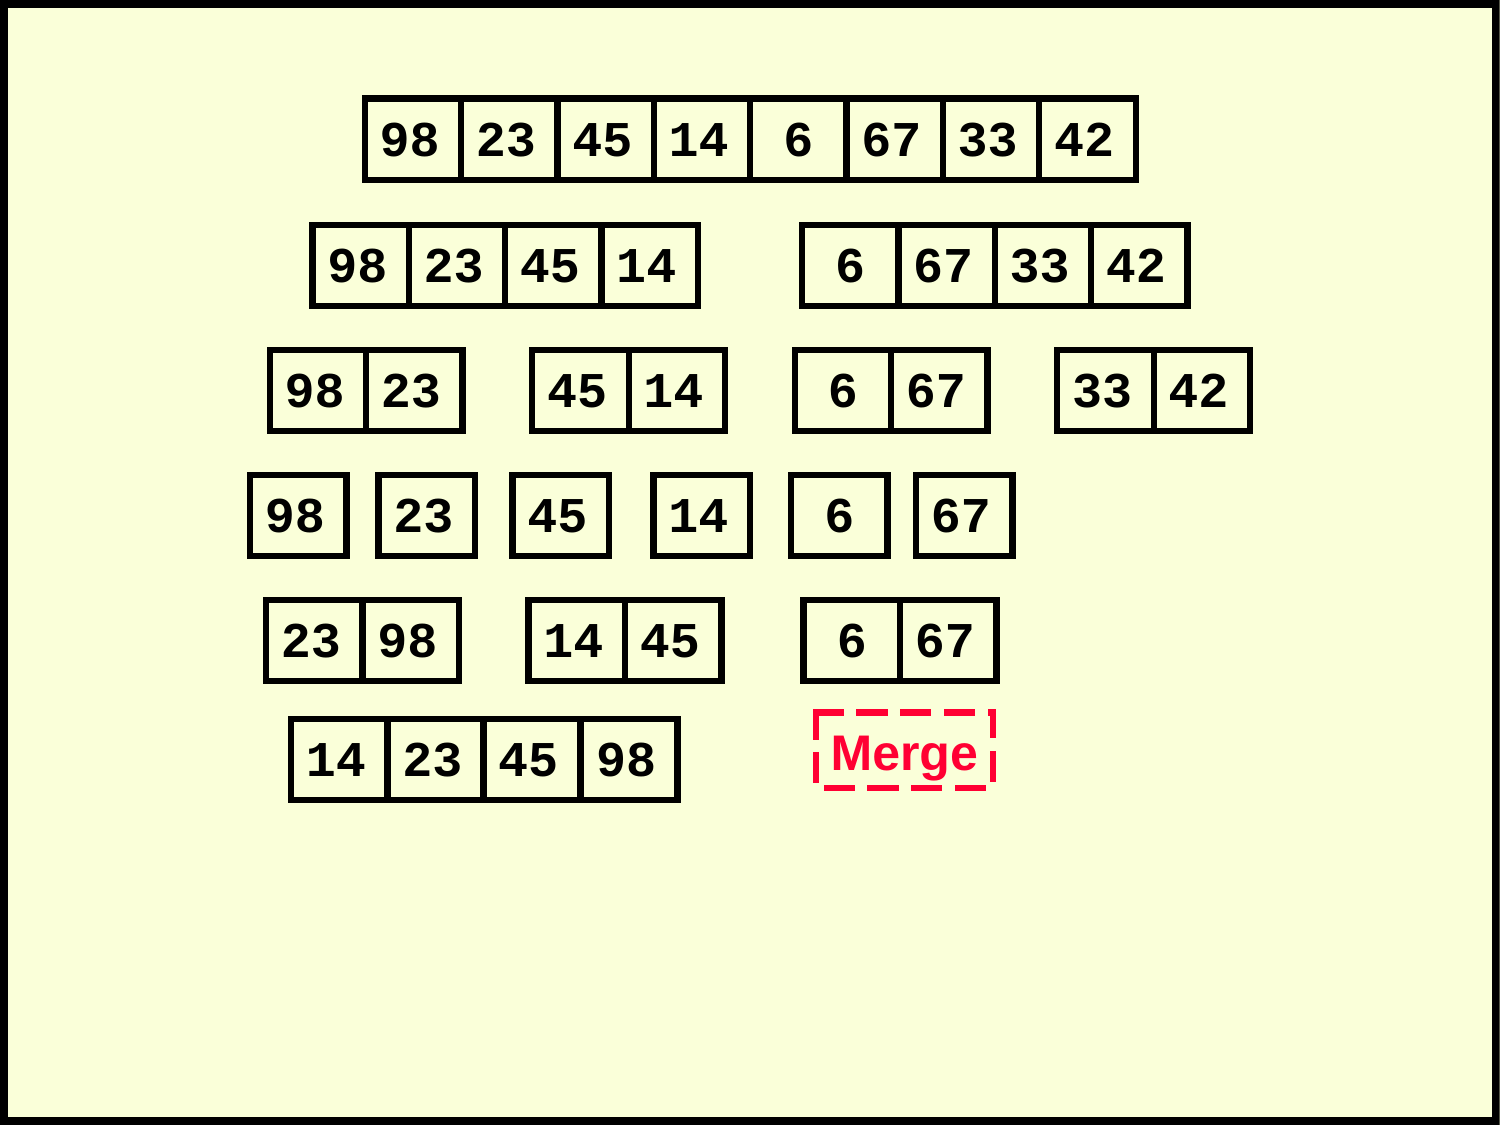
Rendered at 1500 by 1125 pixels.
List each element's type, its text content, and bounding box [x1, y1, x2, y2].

text_box 33 [994, 224, 1091, 307]
text_box 67 [847, 98, 942, 180]
text_box 98 [269, 350, 367, 432]
text_box 14 [291, 718, 387, 801]
text_box 45 [506, 224, 601, 307]
text_box 23 [409, 224, 506, 307]
text_box 6 [803, 600, 901, 682]
text_box 14 [601, 224, 698, 307]
text_box 23 [266, 600, 362, 682]
text_box 98 [362, 600, 459, 682]
text_box 45 [558, 98, 653, 180]
text_box 23 [387, 718, 483, 801]
text_box 45 [512, 474, 609, 557]
text_box 42 [1091, 224, 1188, 307]
text_box 33 [942, 98, 1039, 180]
text_box 42 [1039, 98, 1136, 180]
text_box 14 [653, 98, 750, 180]
text_box 6 [802, 224, 899, 307]
text_box 67 [892, 350, 988, 432]
text_box 42 [1153, 350, 1251, 432]
text_box 98 [581, 718, 678, 801]
text_box Merge [815, 712, 993, 788]
text_box 14 [528, 600, 625, 682]
text_box 6 [750, 98, 847, 180]
text_box 45 [625, 600, 722, 682]
text_box 67 [899, 224, 994, 307]
text_box 23 [378, 474, 475, 557]
text_box 45 [483, 718, 580, 801]
text_box 33 [1057, 350, 1153, 432]
text_box 14 [653, 474, 751, 557]
text_box 45 [532, 350, 628, 432]
text_box 23 [367, 350, 463, 432]
text_box 98 [312, 224, 409, 307]
text_box 6 [791, 474, 888, 557]
text_box 98 [364, 98, 462, 180]
text_box 23 [462, 98, 558, 180]
text_box 14 [628, 350, 726, 432]
text_box 6 [794, 350, 892, 432]
text_box 67 [901, 600, 997, 682]
text_box 67 [916, 474, 1013, 557]
text_box 98 [249, 474, 347, 557]
